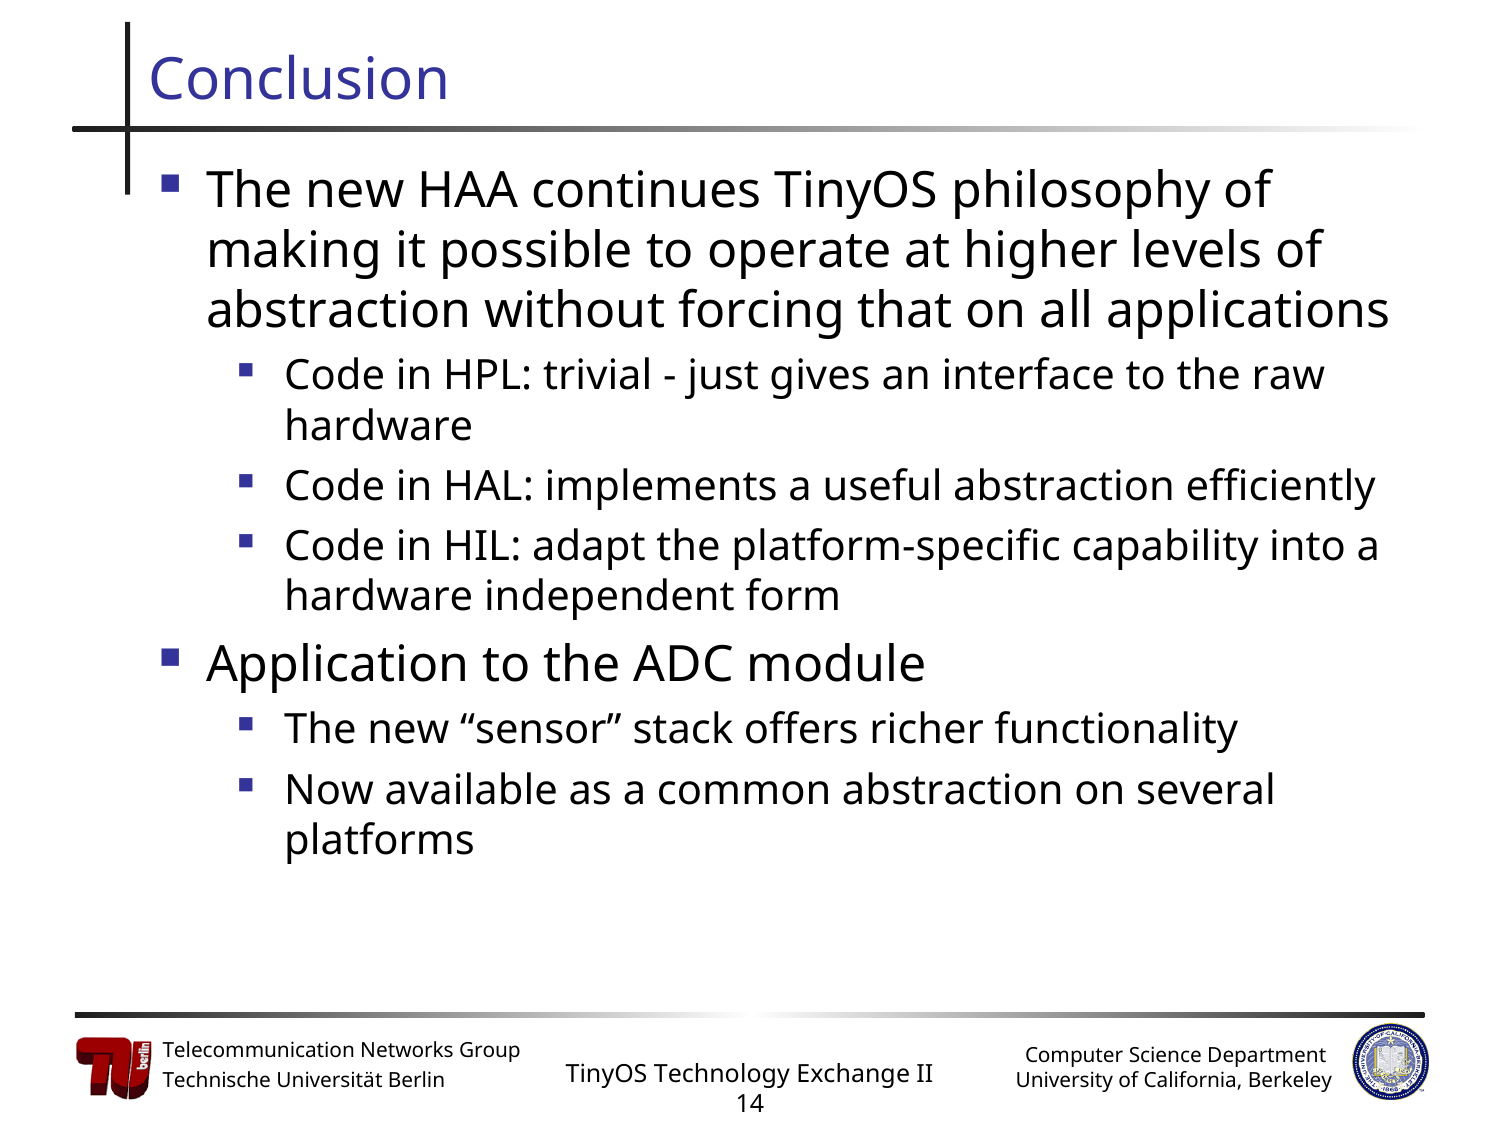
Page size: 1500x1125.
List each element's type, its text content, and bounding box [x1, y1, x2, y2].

list The new HAA continues TinyOS philosophy of making it possible to operate at higher levels of abstraction without forcing that on all applications Code in HPL: trivial - just gives an interface to the raw hardware Code in HAL: implements a useful abstraction efficiently Code in HIL: adapt the platform-specific capability into a hardware independent form Application to the ADC module The new “sensor” stack offers richer functionality Now available as a common abstraction on several platforms [144, 149, 1428, 1002]
title Conclusion [134, 24, 1468, 119]
picture [75, 1036, 152, 1100]
picture [1352, 1023, 1429, 1100]
